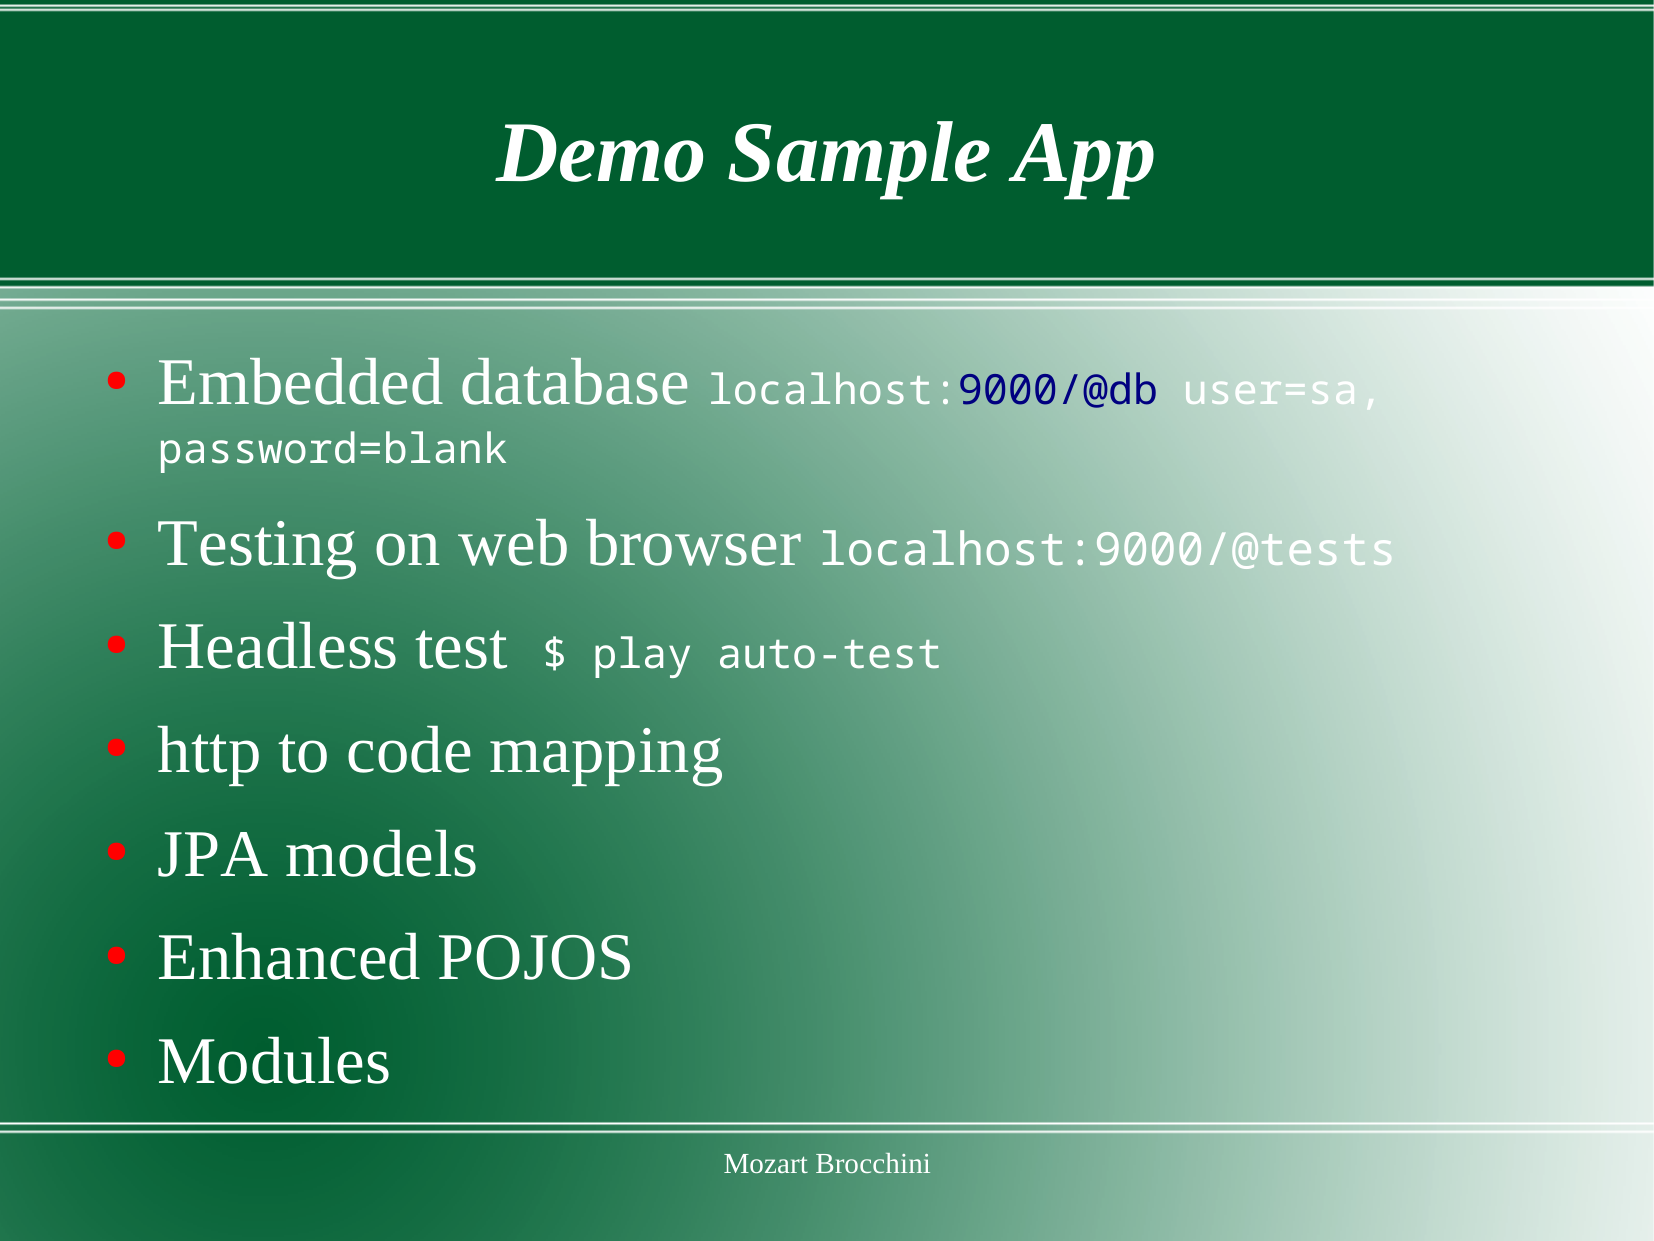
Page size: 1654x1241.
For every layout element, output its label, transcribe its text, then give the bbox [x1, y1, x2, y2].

picture [0, 0, 1654, 1241]
list Embedded database localhost:9000/@db user=sa, password=blank Testing on web browser localhost:9000/@tests Headless test $ play auto-test http to code mapping JPA models Enhanced POJOS Modules [86, 345, 1576, 1088]
title Demo Sample App [82, 49, 1571, 257]
